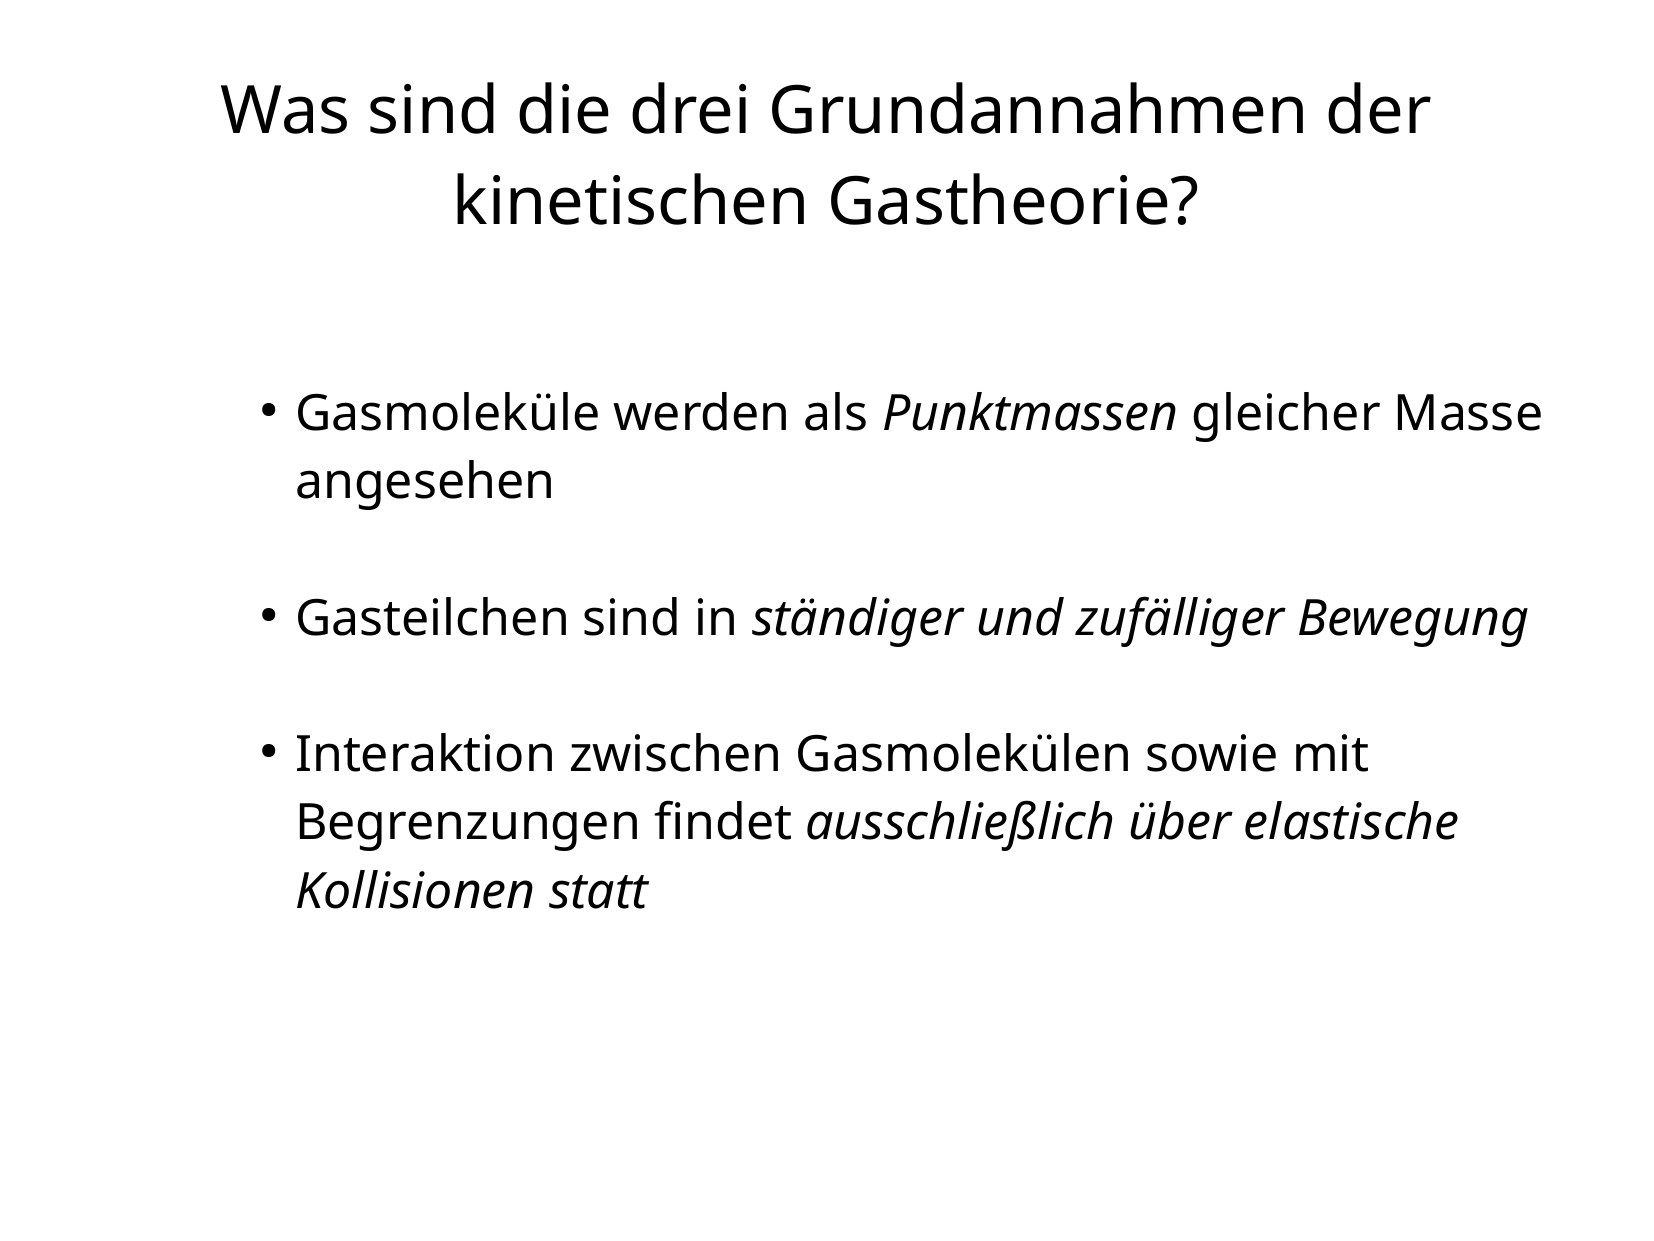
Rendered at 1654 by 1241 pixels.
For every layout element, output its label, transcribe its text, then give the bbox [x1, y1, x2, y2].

title Was sind die drei Grundannahmen der kinetischen Gastheorie? [82, 49, 1571, 257]
subtitle Gasmoleküle werden als Punktmassen gleicher Masse angesehen Gasteilchen sind in ständiger und zufälliger Bewegung Interaktion zwischen Gasmolekülen sowie mit Begrenzungen findet ausschließlich über elastische Kollisionen statt [82, 290, 1571, 1010]
